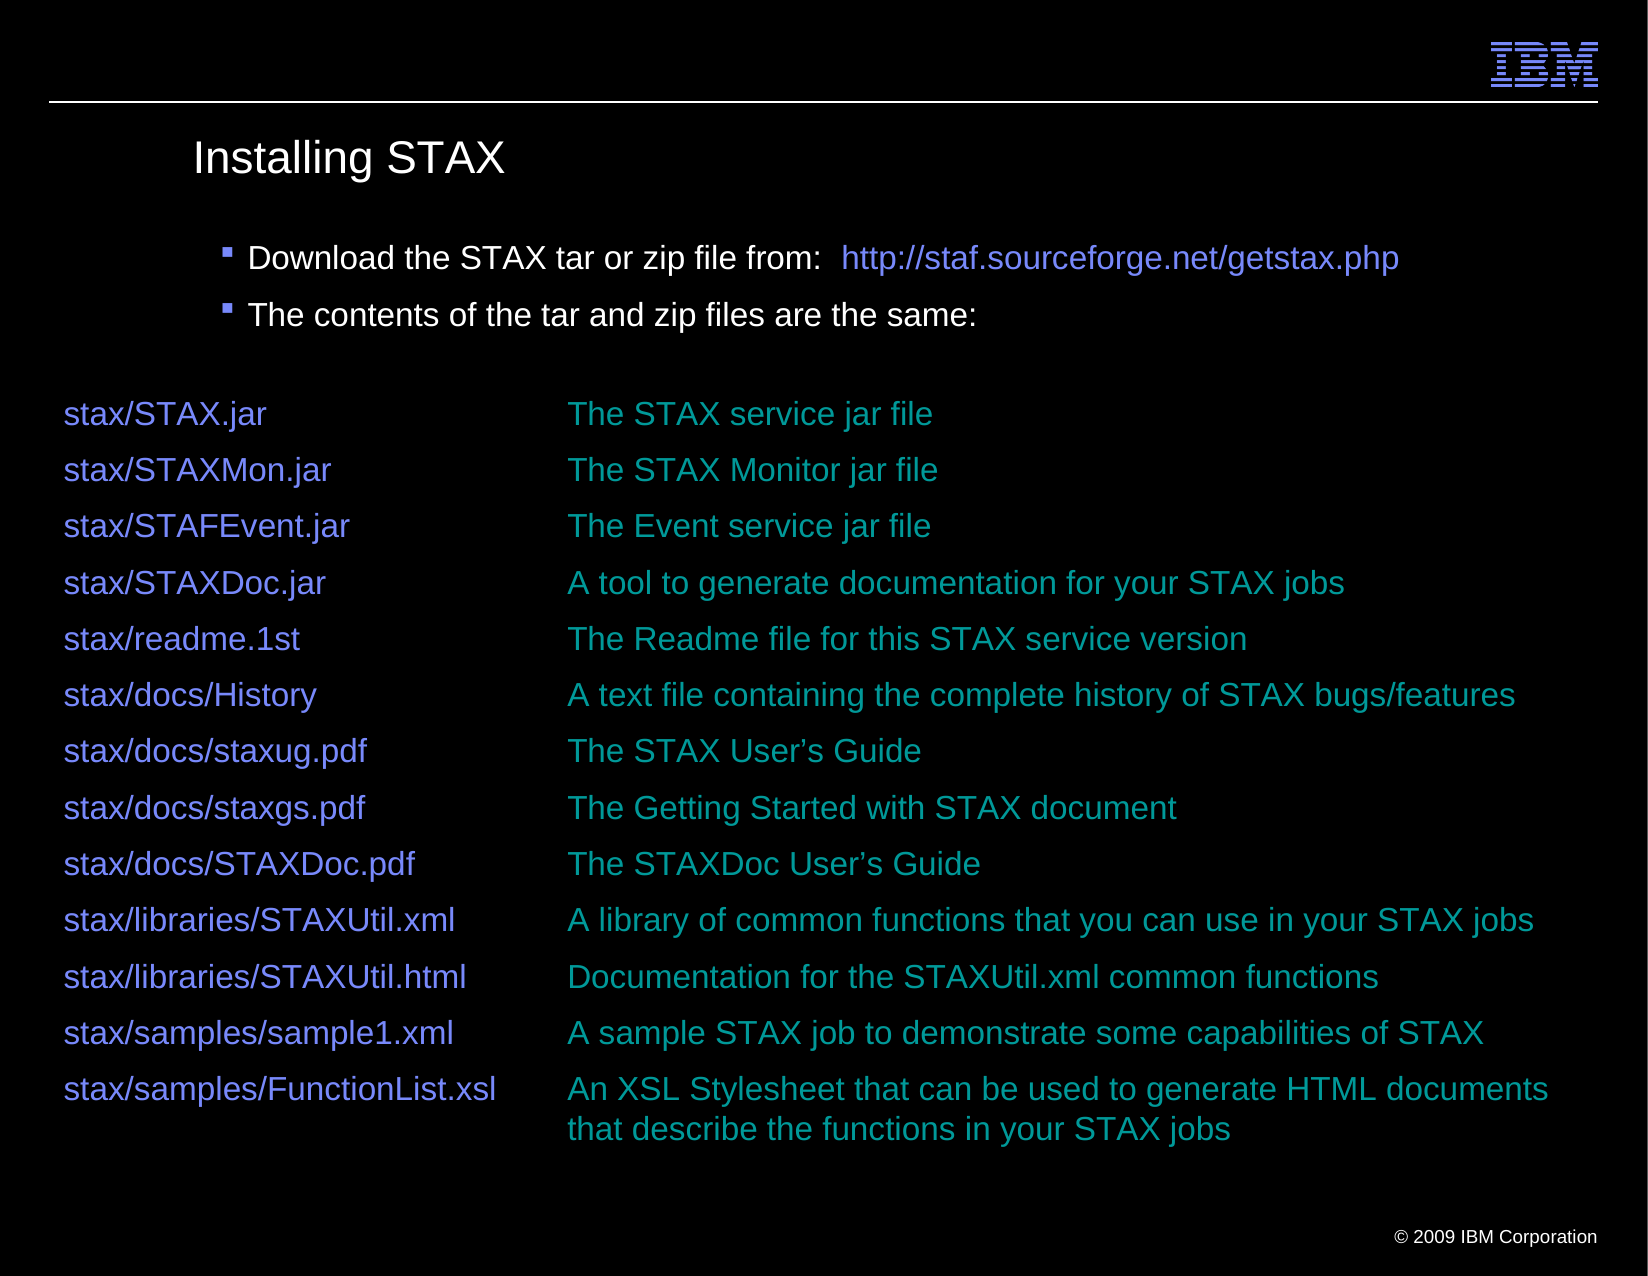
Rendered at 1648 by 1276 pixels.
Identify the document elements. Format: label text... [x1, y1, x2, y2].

table_cell stax/docs/staxgs.pdf [49, 778, 553, 835]
table_cell A sample STAX job to demonstrate some capabilities of STAX [553, 1003, 1622, 1060]
picture [1491, 42, 1598, 87]
table_cell Documentation for the STAXUtil.xml common functions [553, 947, 1622, 1003]
table_cell stax/docs/History [49, 666, 553, 722]
table_cell The STAX User’s Guide [553, 722, 1622, 778]
table_cell stax/docs/STAXDoc.pdf [49, 835, 553, 891]
table_cell The STAX Monitor jar file [553, 440, 1622, 497]
table_cell stax/libraries/STAXUtil.xml [49, 891, 553, 947]
table_cell A library of common functions that you can use in your STAX jobs [553, 891, 1622, 947]
table_cell The Event service jar file [553, 497, 1622, 553]
table_cell stax/STAXDoc.jar [49, 553, 553, 609]
table_header stax/STAX.jar [49, 384, 553, 440]
table_cell stax/STAFEvent.jar [49, 497, 553, 553]
text_box Download the STAX tar or zip file from: http://staf.sourceforge.net/getstax.php The contents of the tar and zip files are the same: [219, 236, 1570, 380]
title Installing STAX [175, 125, 1648, 219]
table_cell An XSL Stylesheet that can be used to generate HTML documents that describe the functions in your STAX jobs [553, 1060, 1622, 1155]
table_cell stax/STAXMon.jar [49, 440, 553, 497]
table_cell The STAXDoc User’s Guide [553, 835, 1622, 891]
table_cell stax/samples/sample1.xml [49, 1003, 553, 1060]
table_cell The Readme file for this STAX service version [553, 609, 1622, 666]
table_cell A tool to generate documentation for your STAX jobs [553, 553, 1622, 609]
table_cell The Getting Started with STAX document [553, 778, 1622, 835]
table_header The STAX service jar file [553, 384, 1622, 440]
table_cell stax/samples/FunctionList.xsl [49, 1060, 553, 1155]
table_cell stax/docs/staxug.pdf [49, 722, 553, 778]
table_cell A text file containing the complete history of STAX bugs/features [553, 666, 1622, 722]
table_cell stax/libraries/STAXUtil.html [49, 947, 553, 1003]
table_cell stax/readme.1st [49, 609, 553, 666]
